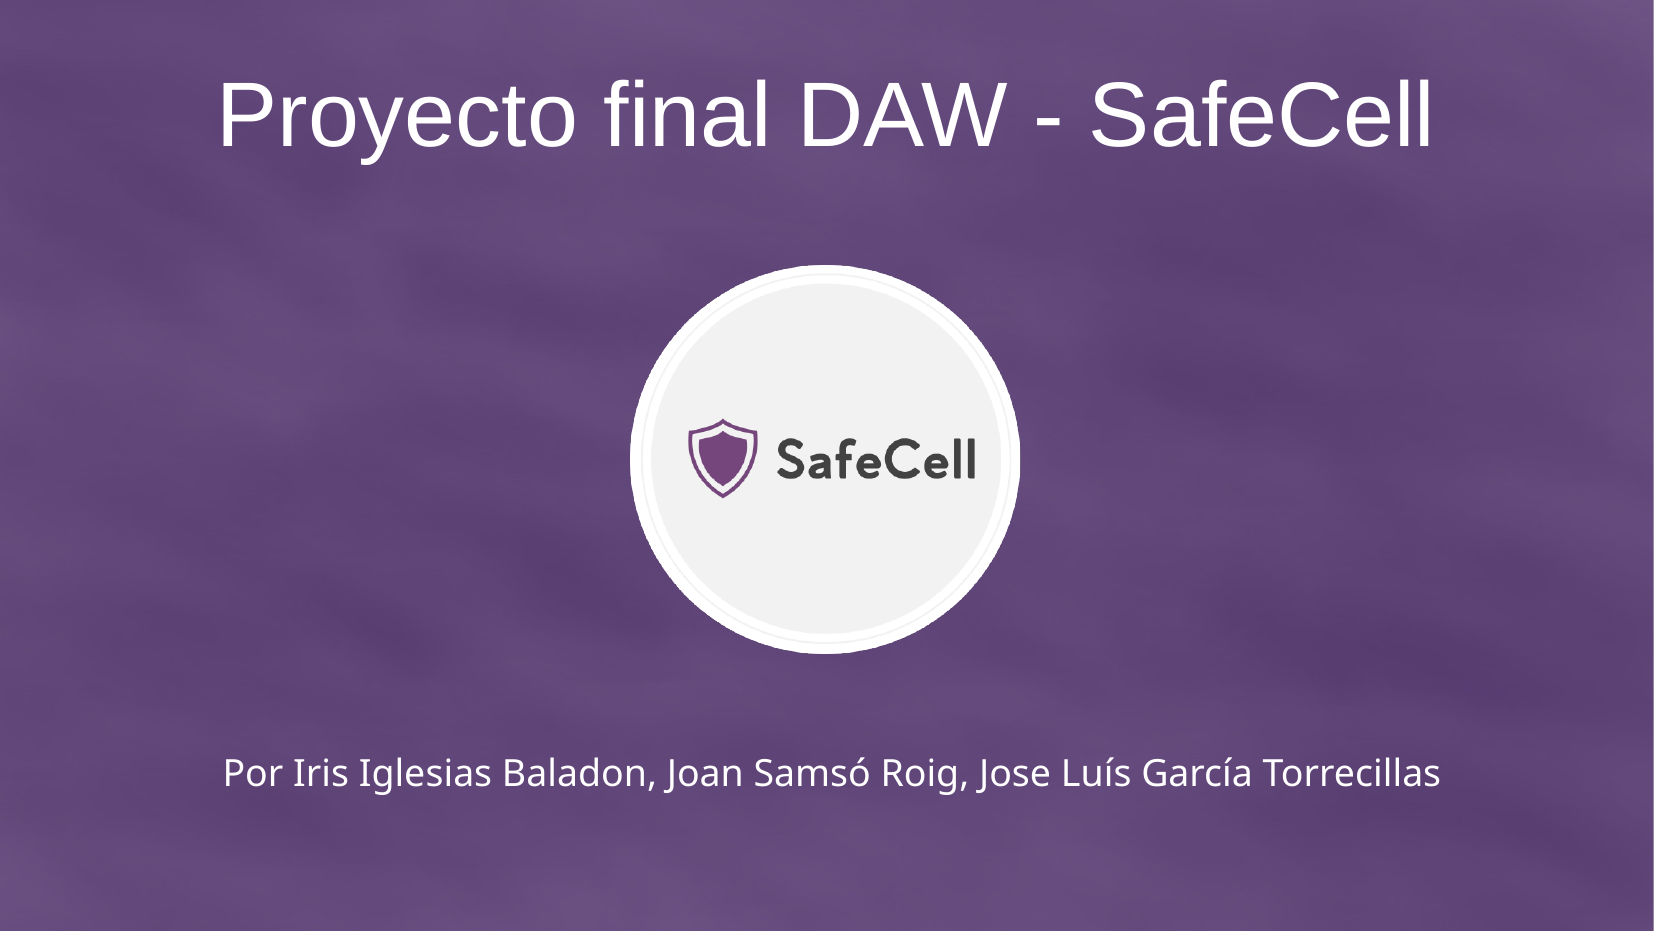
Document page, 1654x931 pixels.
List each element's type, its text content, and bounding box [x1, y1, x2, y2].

subtitle Por Iris Iglesias Baladon, Joan Samsó Roig, Jose Luís García Torrecillas [90, 750, 1576, 869]
title Proyecto final DAW - SafeCell [82, 37, 1571, 193]
picture [0, 0, 1654, 931]
